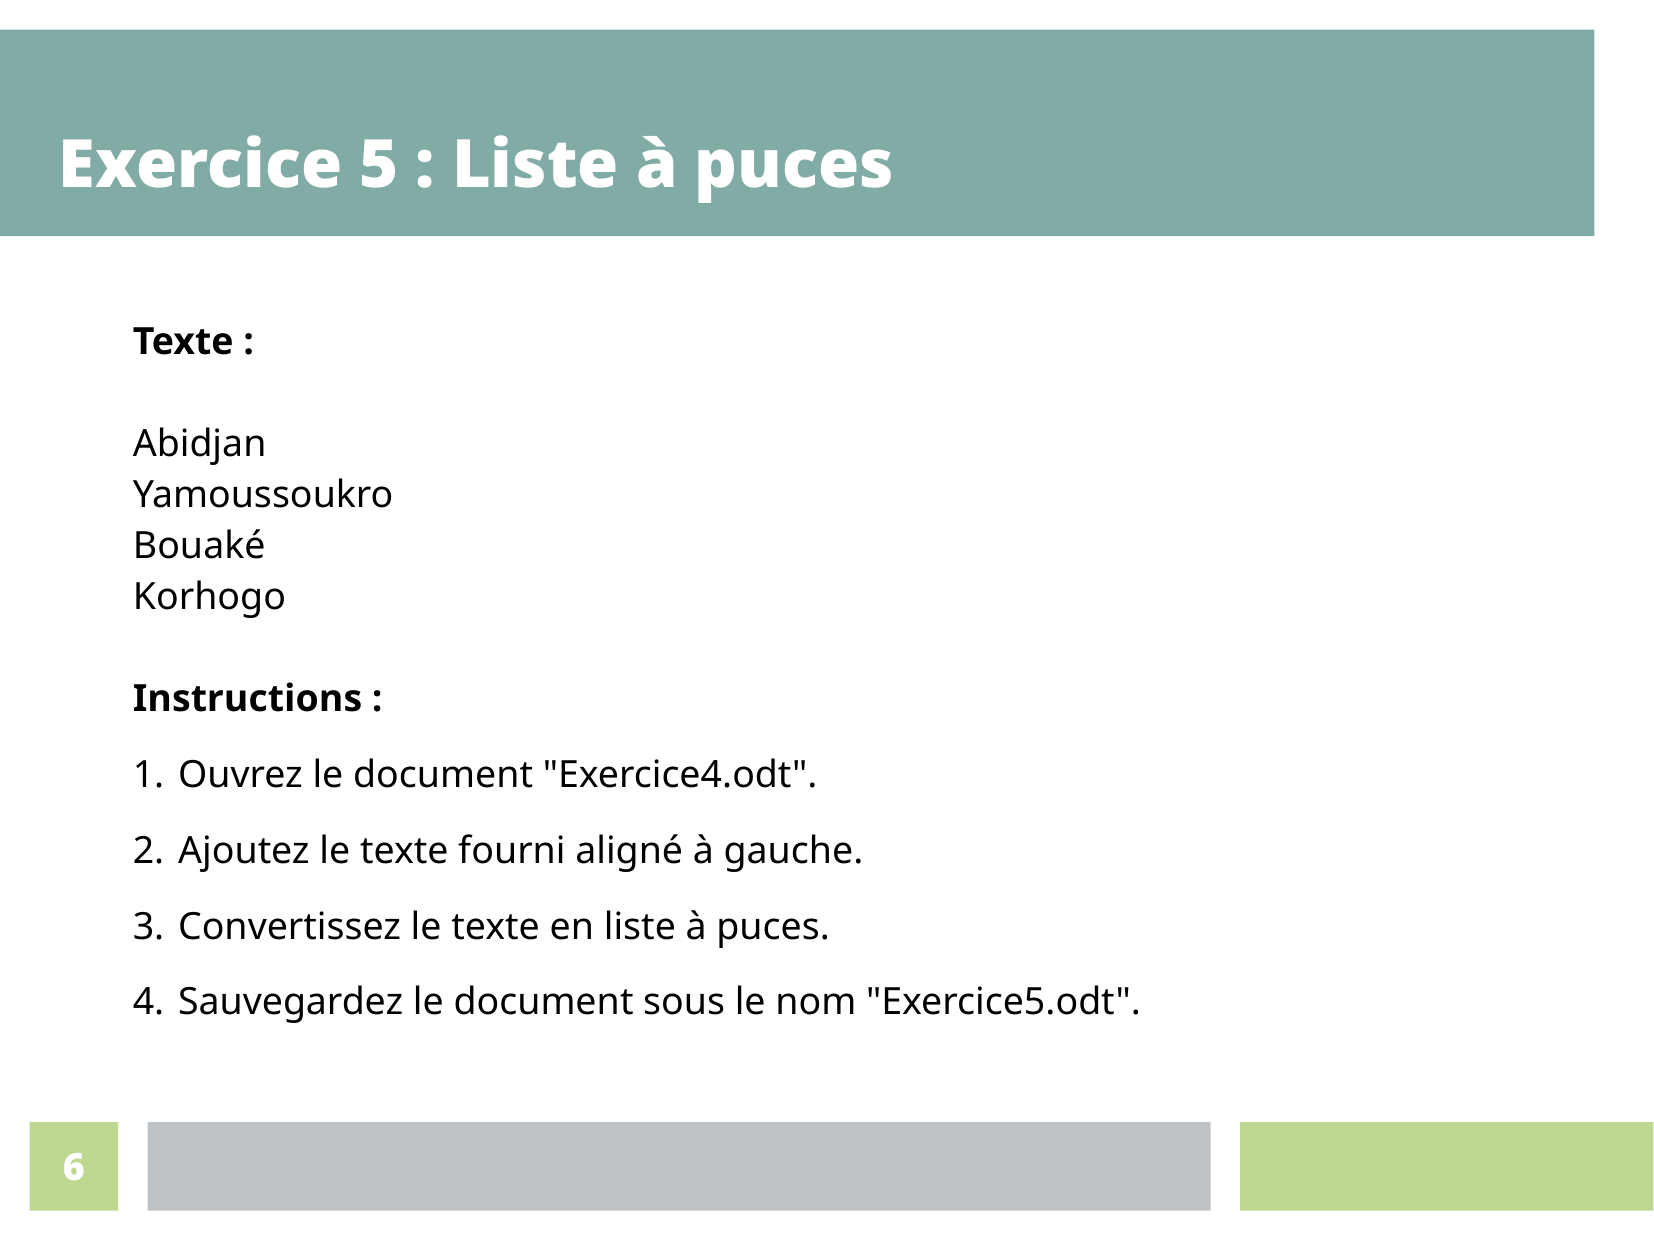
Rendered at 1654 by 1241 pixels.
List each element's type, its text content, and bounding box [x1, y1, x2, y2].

text_box Texte : Abidjan Yamoussoukro Bouaké Korhogo Instructions : Ouvrez le document "Exercice4.odt". Ajoutez le texte fourni aligné à gauche. Convertissez le texte en liste à puces. Sauvegardez le document sous le nom "Exercice5.odt". [118, 307, 1536, 1034]
title Exercice 5 : Liste à puces [59, 59, 1595, 207]
